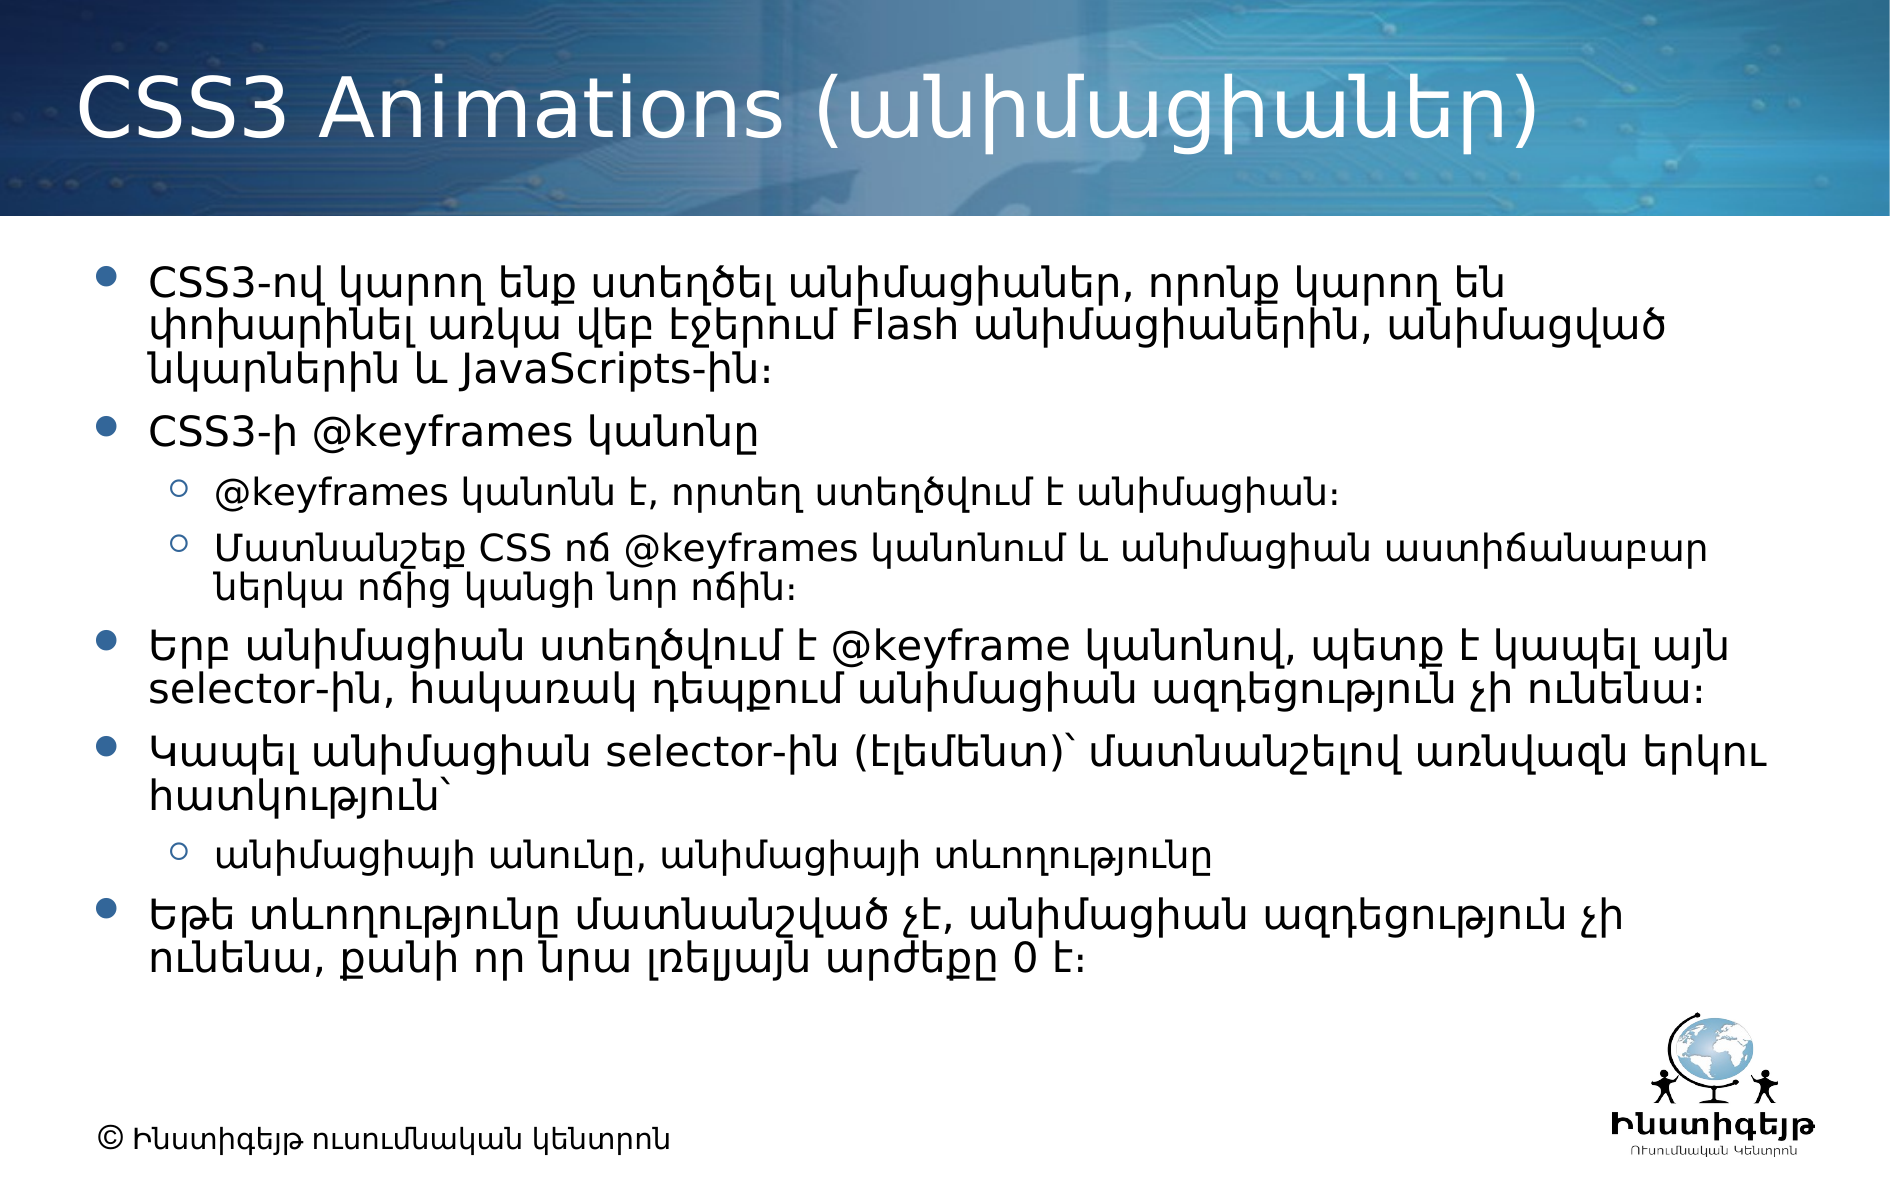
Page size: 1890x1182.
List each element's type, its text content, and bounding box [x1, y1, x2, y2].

picture [1612, 1012, 1815, 1157]
text_box CSS3 Animations (անիմացիաներ) [75, 82, 1801, 87]
picture [0, 0, 1890, 216]
list CSS3-ով կարող ենք ստեղծել անիմացիաներ, որոնք կարող են փոխարինել առկա վեբ էջերում Flash անիմացիաներին, անիմացված նկարներին և JavaScripts-ին։ CSS3-ի @keyframes կանոնը @keyframes կանոնն է, որտեղ ստեղծվում է անիմացիան։ Մատնանշեք CSS ոճ @keyframes կանոնում և անիմացիան աստիճանաբար ներկա ոճից կանցի նոր ոճին։ Երբ անիմացիան ստեղծվում է @keyframe կանոնով, պետք է կապել այն selector-ին, հակառակ դեպքում անիմացիան ազդեցություն չի ունենա։ Կապել անիմացիան selector-ին (էլեմենտ)՝ մատնանշելով առնվազն երկու հատկություն՝ անիմացիայի անունը, անիմացիայի տևողությունը Եթե տևողությունը մատնանշված չէ, անիմացիան ազդեցություն չի ունենա, քանի որ նրա լռելյայն արժեքը 0 է։ [93, 262, 1783, 290]
